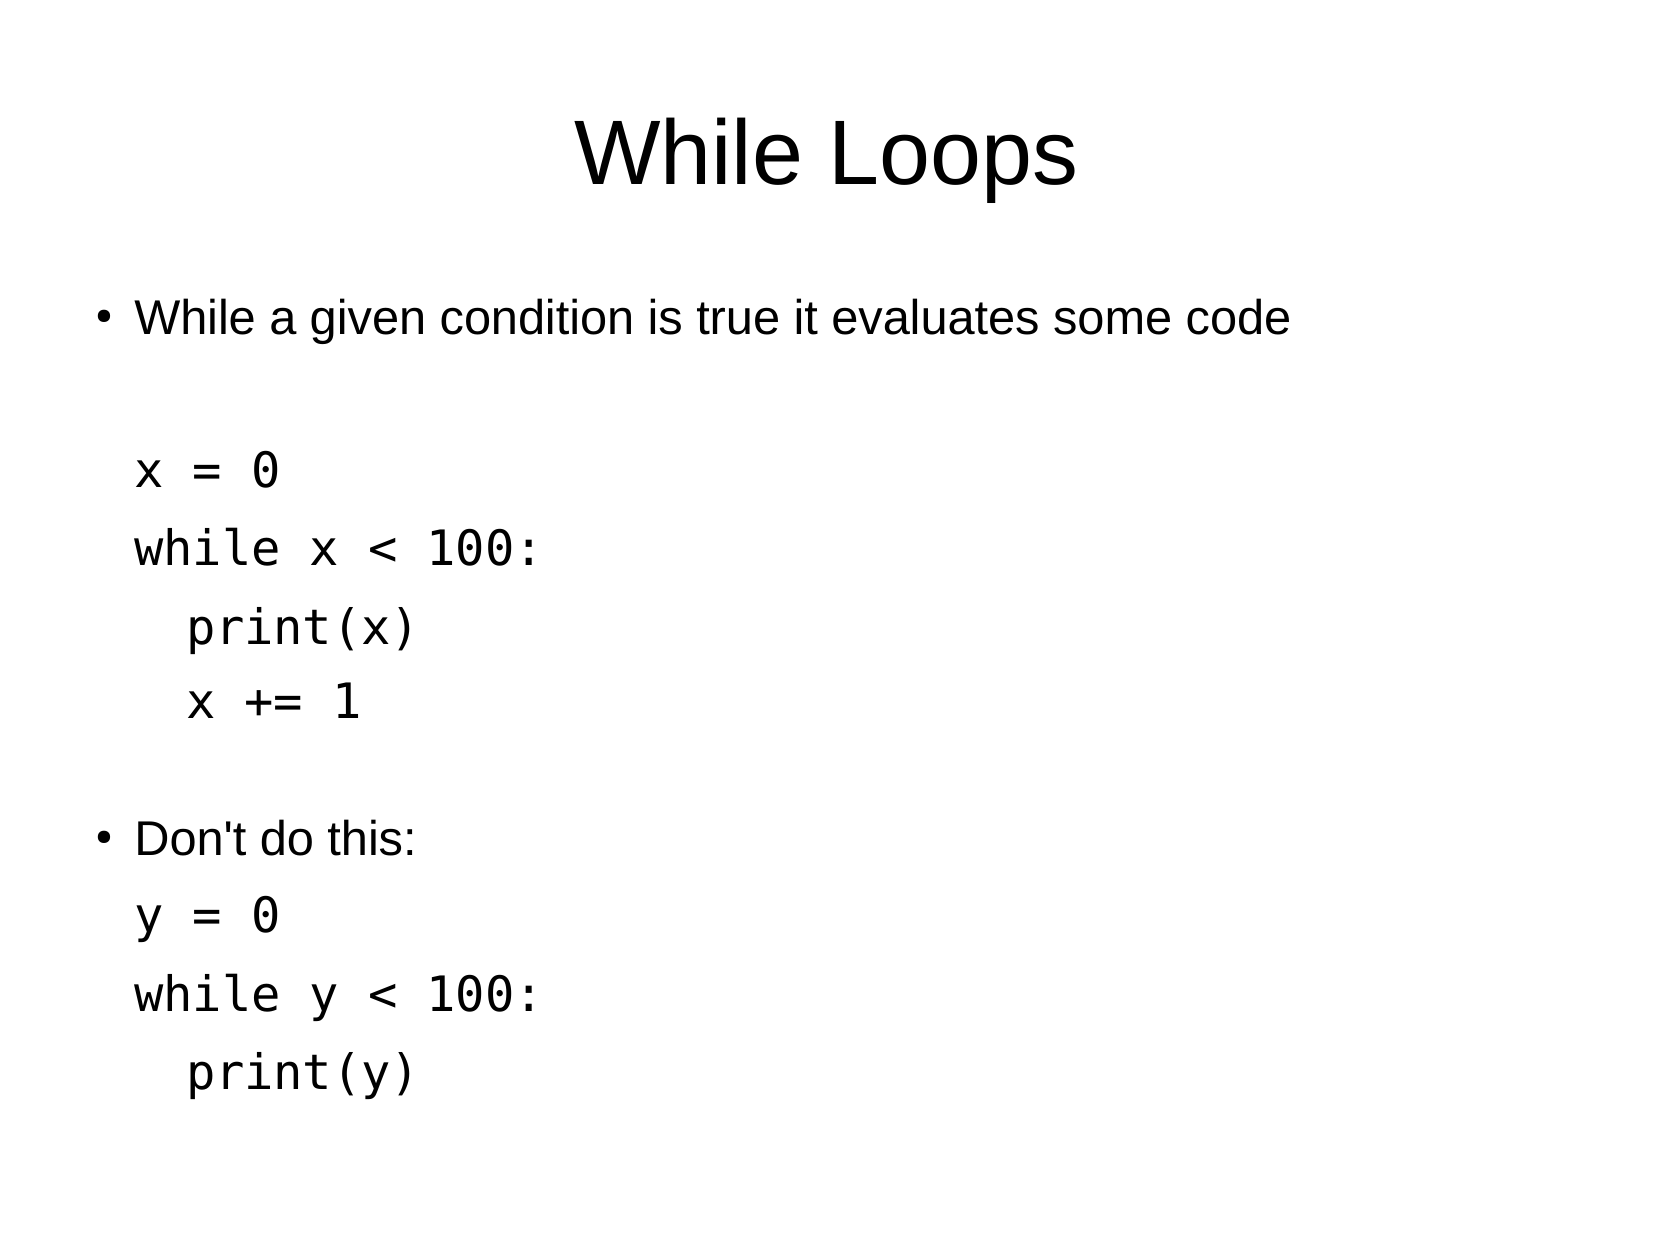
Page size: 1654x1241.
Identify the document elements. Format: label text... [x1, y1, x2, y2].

title While Loops [82, 49, 1571, 257]
list While a given condition is true it evaluates some code x = 0 while x < 100: print(x) x += 1 Don't do this: y = 0 while y < 100: print(y) [82, 290, 1571, 1109]
